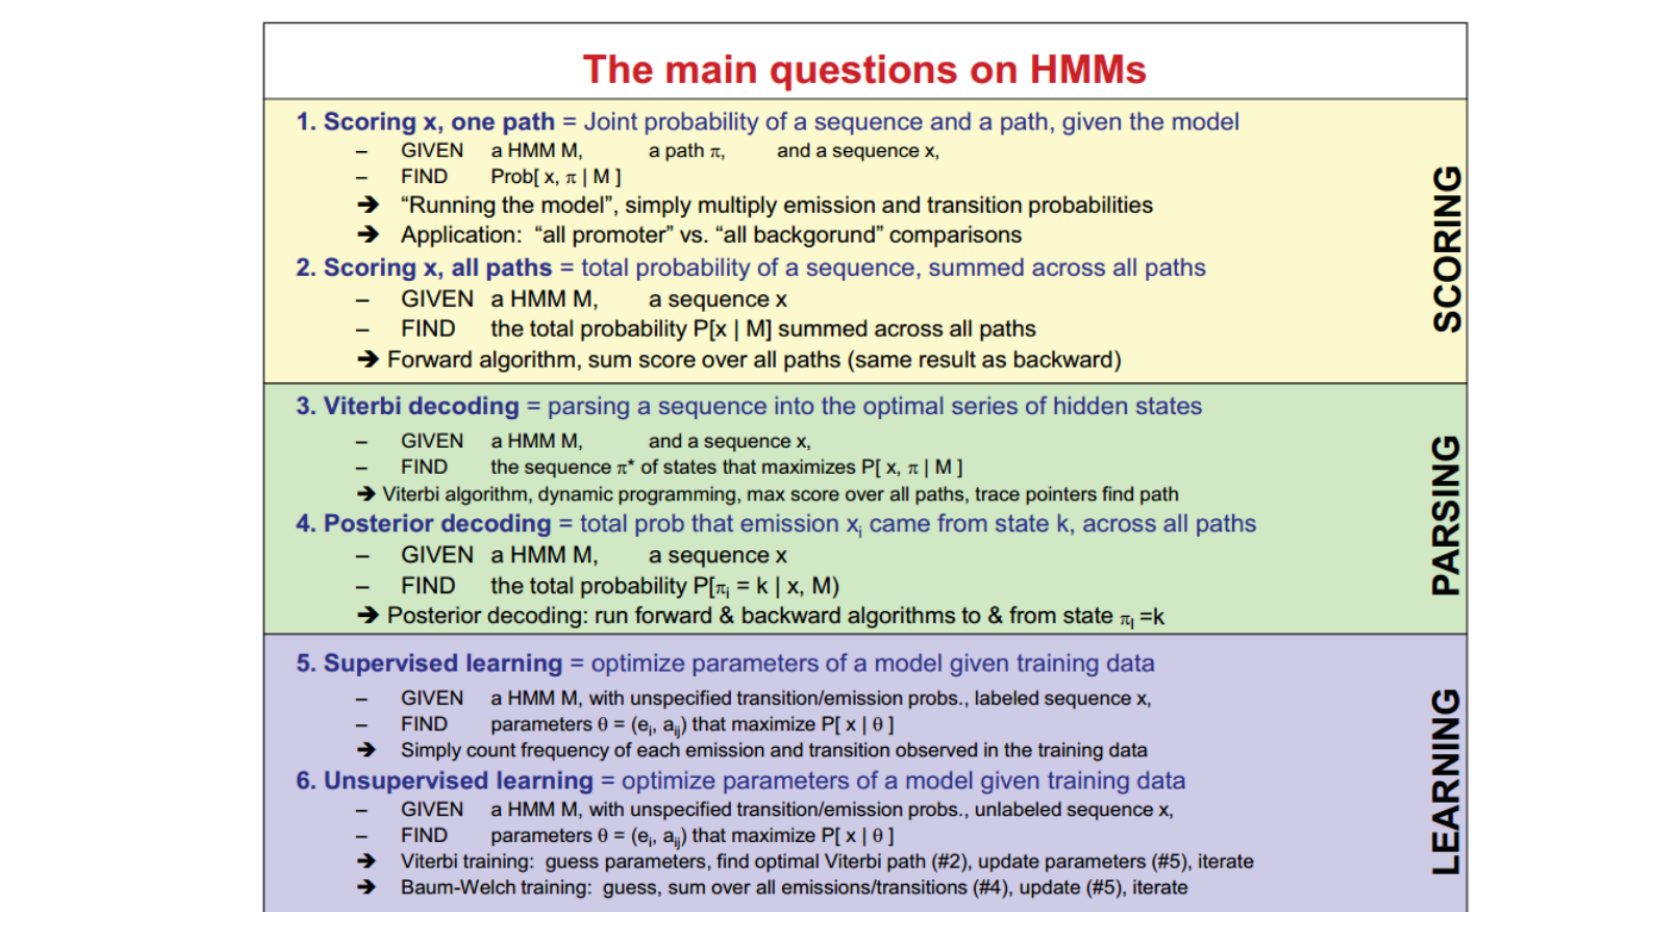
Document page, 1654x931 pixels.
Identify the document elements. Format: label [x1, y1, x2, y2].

picture [257, 17, 1476, 912]
